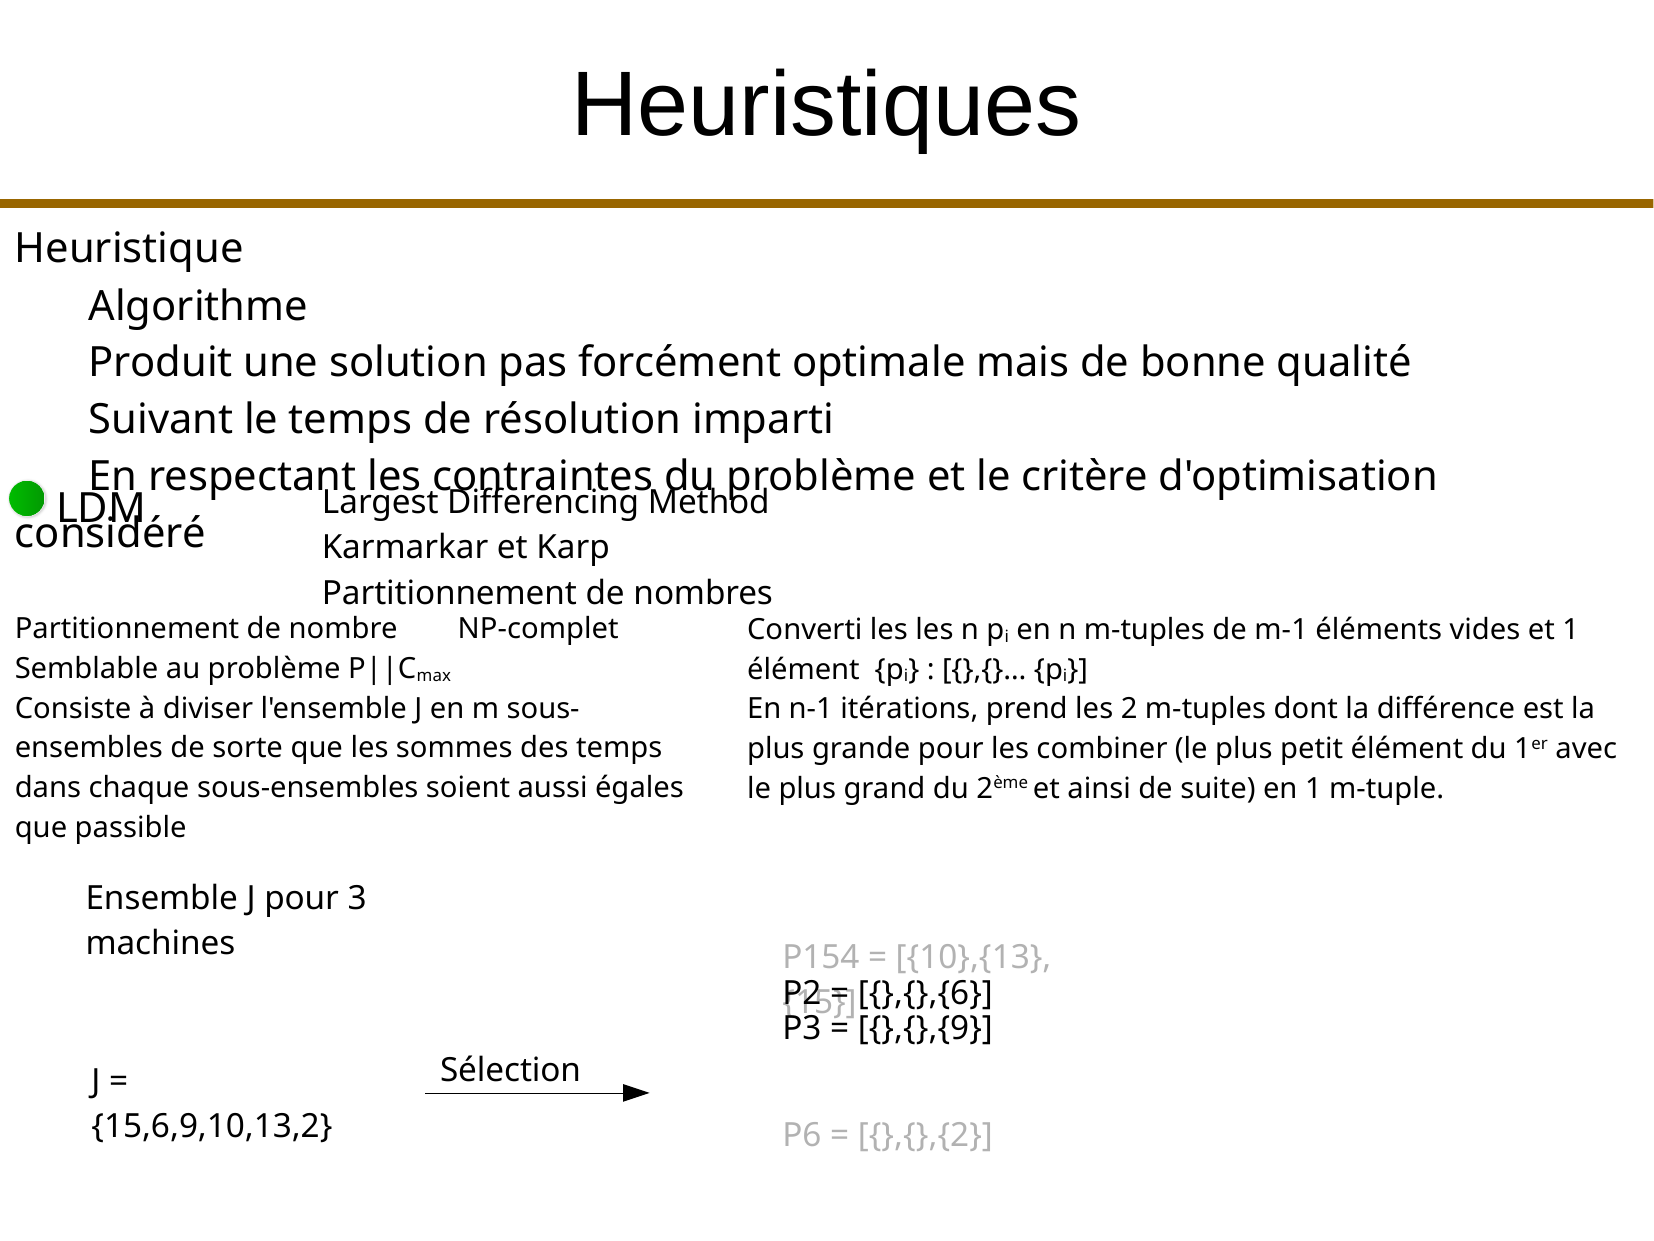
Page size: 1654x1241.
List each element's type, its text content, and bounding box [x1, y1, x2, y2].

text_box J = {15,6,9,10,13,2} [76, 1049, 384, 1103]
text_box Largest Differencing Method Karmarkar et Karp Partitionnement de nombres [307, 470, 810, 600]
text_box P6 = [{},{},{2}] [767, 1103, 1028, 1157]
text_box P154 = [{10},{13},{15}] [767, 925, 1123, 981]
text_box P3 = [{},{},{9}] [767, 996, 1028, 1050]
text_box Ensemble J pour 3 machines [70, 866, 532, 920]
title Heuristiques [82, 34, 1571, 174]
text_box Partitionnement de nombre NP-complet Semblable au problème P||Cmax Consiste à diviser l'ensemble J en m sous-ensembles de sorte que les sommes des temps dans chaque sous-ensembles soient aussi égales que passible [0, 600, 733, 793]
text_box LDM [41, 470, 237, 534]
text_box Heuristique Algorithme Produit une solution pas forcément optimale mais de bonne qualité Suivant le temps de résolution imparti En respectant les contraintes du problème et le critère d'optimisation considéré [0, 210, 1654, 465]
text_box Converti les les n pi en n m-tuples de m-1 éléments vides et 1 élément {pi} : [{},{}… {pi}] En n-1 itérations, prend les 2 m-tuples dont la différence est la plus grande pour les combiner (le plus petit élément du 1er avec le plus grand du 2ème et ainsi de suite) en 1 m-tuple. [732, 600, 1654, 805]
text_box P2 = [{},{},{6}] [767, 961, 1028, 996]
picture [6, 478, 50, 521]
text_box Sélection [425, 1038, 674, 1130]
